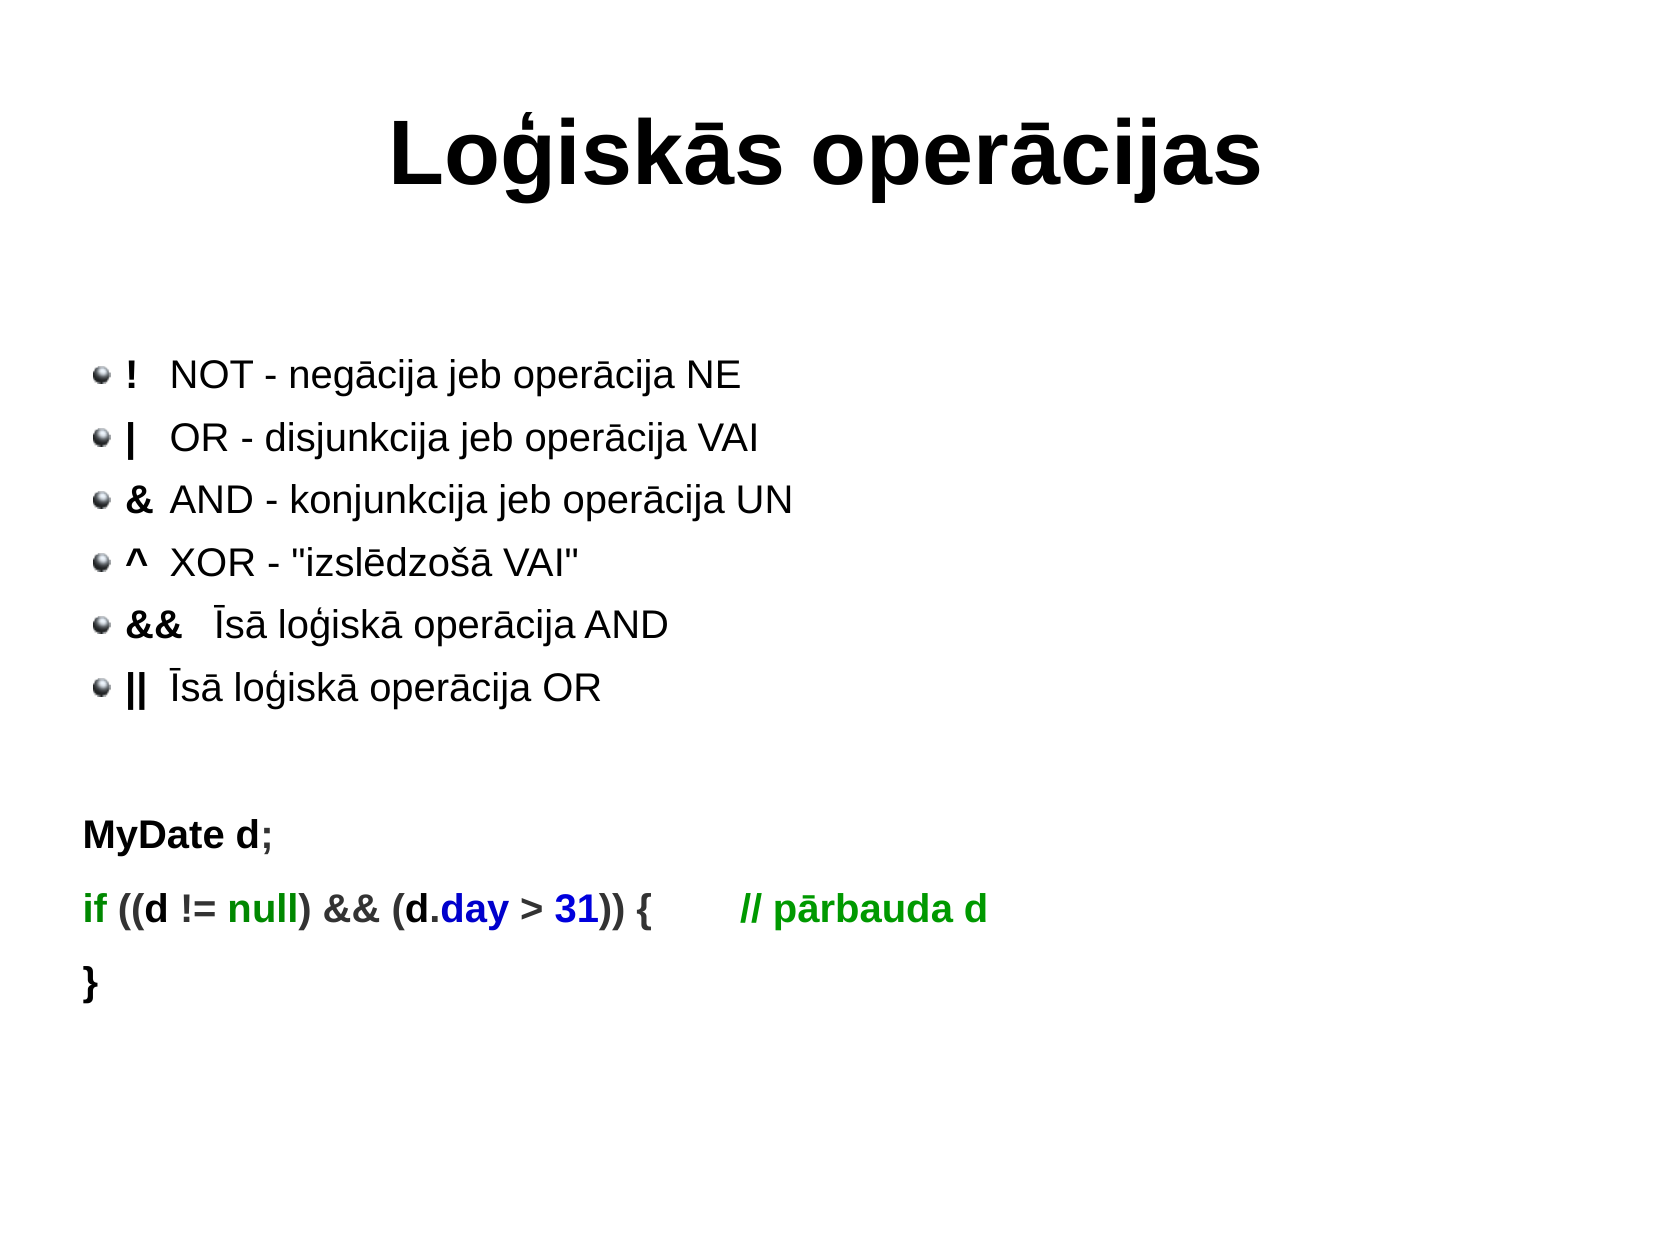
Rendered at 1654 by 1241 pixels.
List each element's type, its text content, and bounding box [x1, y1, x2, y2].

title Loģiskās operācijas [82, 49, 1571, 257]
list ! NOT - negācija jeb operācija NE | OR - disjunkcija jeb operācija VAI & AND - konjunkcija jeb operācija UN ^ XOR - "izslēdzošā VAI" && Īsā loģiskā operācija AND || Īsā loģiskā operācija OR MyDate d; if ((d != null) && (d.day > 31)) { // pārbauda d } [82, 290, 1538, 1010]
